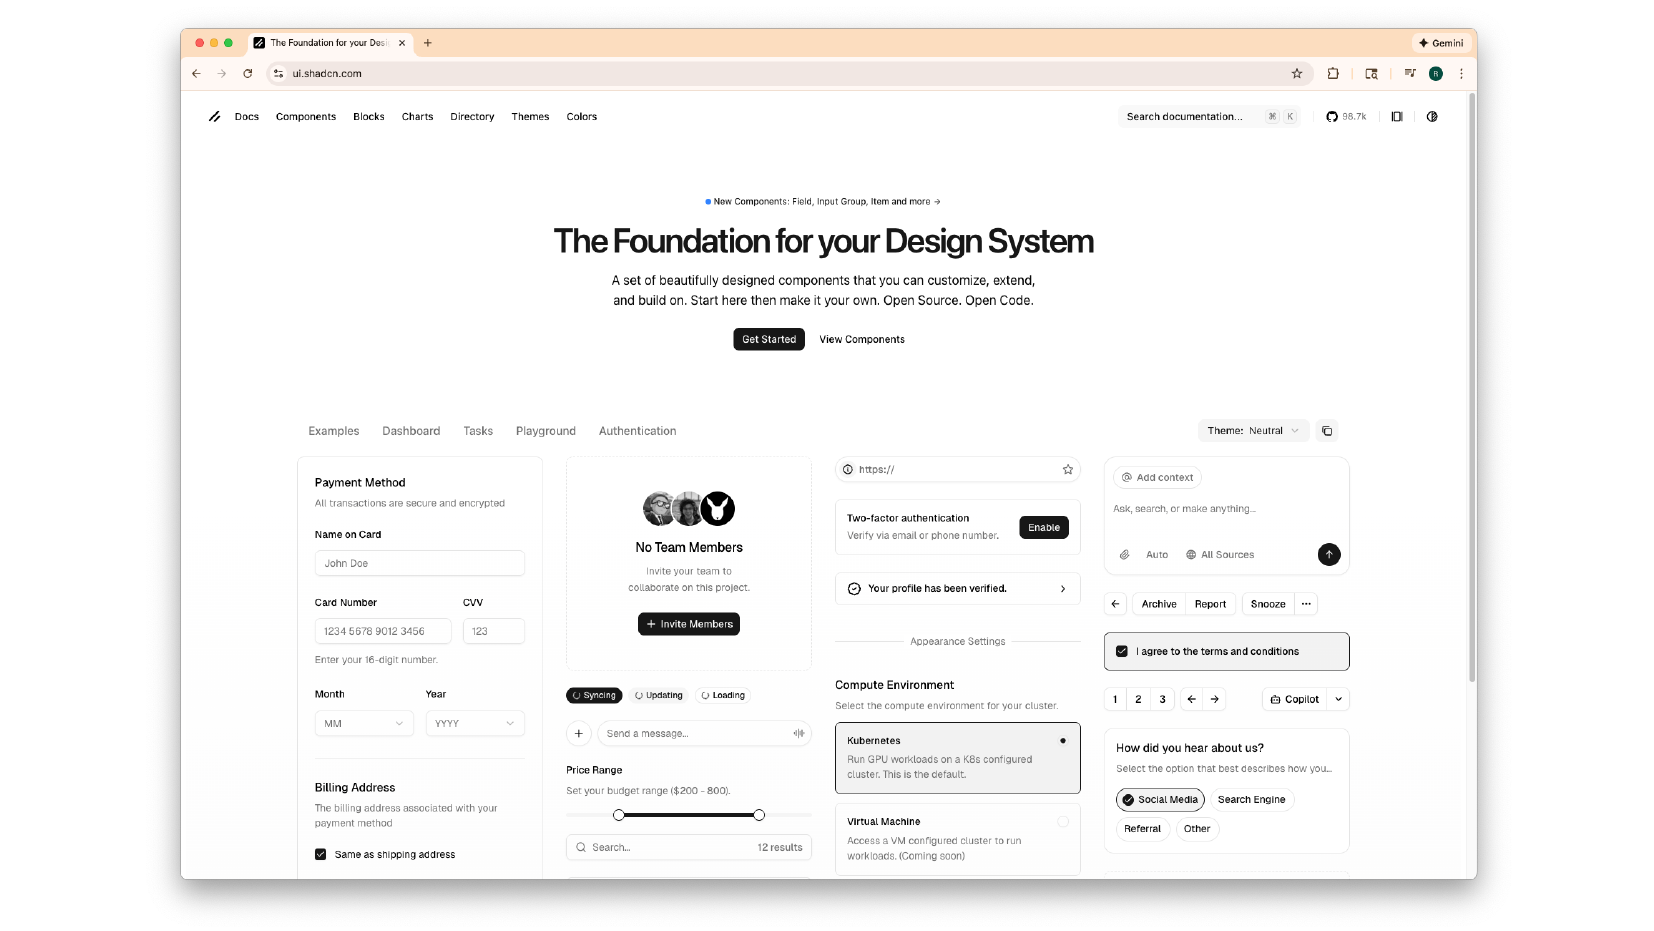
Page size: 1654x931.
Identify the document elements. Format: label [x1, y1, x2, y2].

picture [140, 1, 1517, 931]
